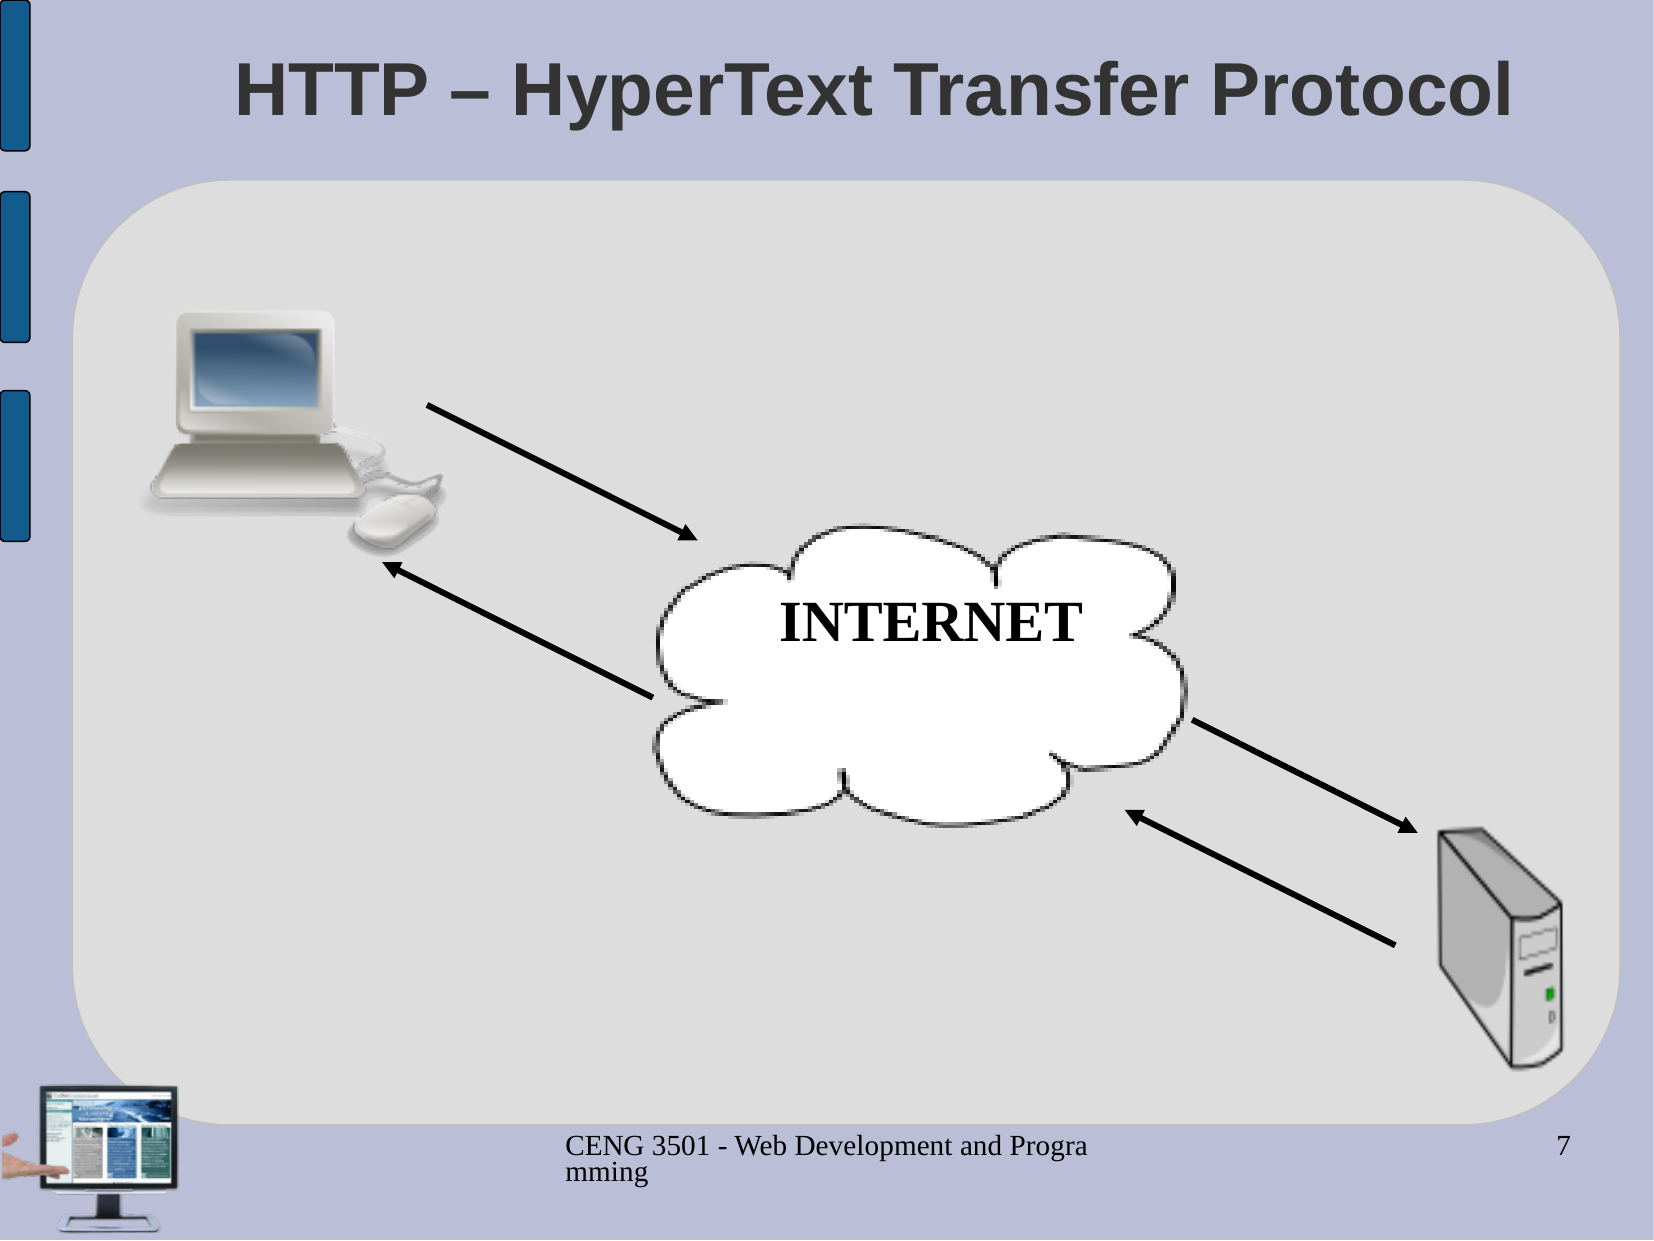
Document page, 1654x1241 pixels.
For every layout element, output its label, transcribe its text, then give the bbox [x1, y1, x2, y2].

title HTTP – HyperText Transfer Protocol [112, 22, 1638, 162]
picture [2, 1079, 225, 1238]
picture [1363, 765, 1654, 1171]
text_box INTERNET [720, 584, 1103, 743]
picture [137, 270, 450, 563]
picture [652, 495, 1193, 898]
